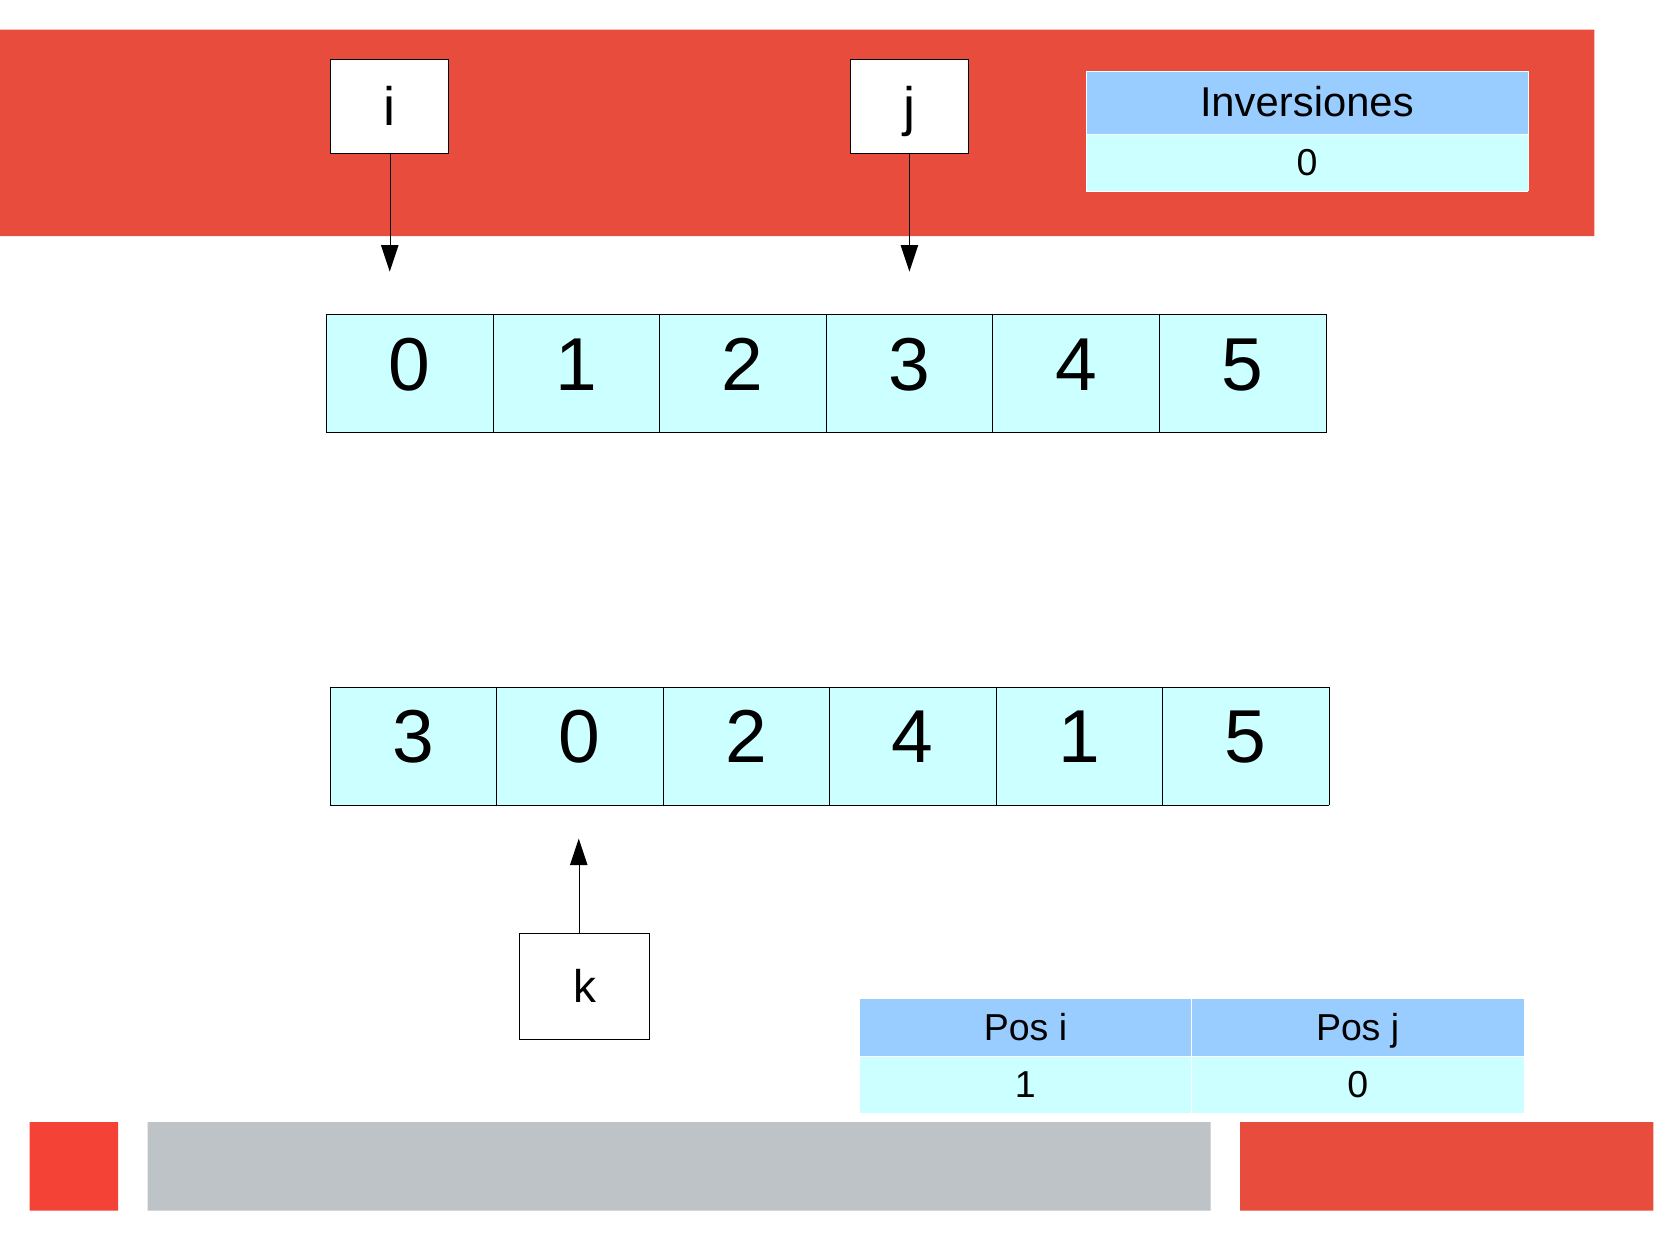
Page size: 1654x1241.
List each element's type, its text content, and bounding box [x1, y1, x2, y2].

table_header 3 [827, 315, 992, 432]
table_header 4 [830, 688, 996, 805]
table_header 4 [993, 315, 1159, 432]
table_header Pos i [860, 999, 1191, 1056]
table_header 5 [1163, 688, 1329, 805]
table_header 5 [1160, 315, 1326, 432]
table_header 0 [327, 315, 493, 432]
table_header 0 [497, 688, 663, 805]
text_box i [330, 59, 449, 154]
table_header Pos j [1192, 999, 1524, 1056]
table_header Inversiones [1087, 72, 1528, 134]
table_cell 0 [1192, 1057, 1524, 1113]
text_box k [519, 933, 650, 1040]
table_cell 1 [860, 1057, 1191, 1113]
text_box j [850, 59, 969, 154]
table_header 1 [997, 688, 1162, 805]
table_header 2 [660, 315, 826, 432]
table_header 3 [331, 688, 496, 805]
table_cell 0 [1087, 135, 1528, 191]
table_header 2 [664, 688, 829, 805]
table_header 1 [494, 315, 659, 432]
